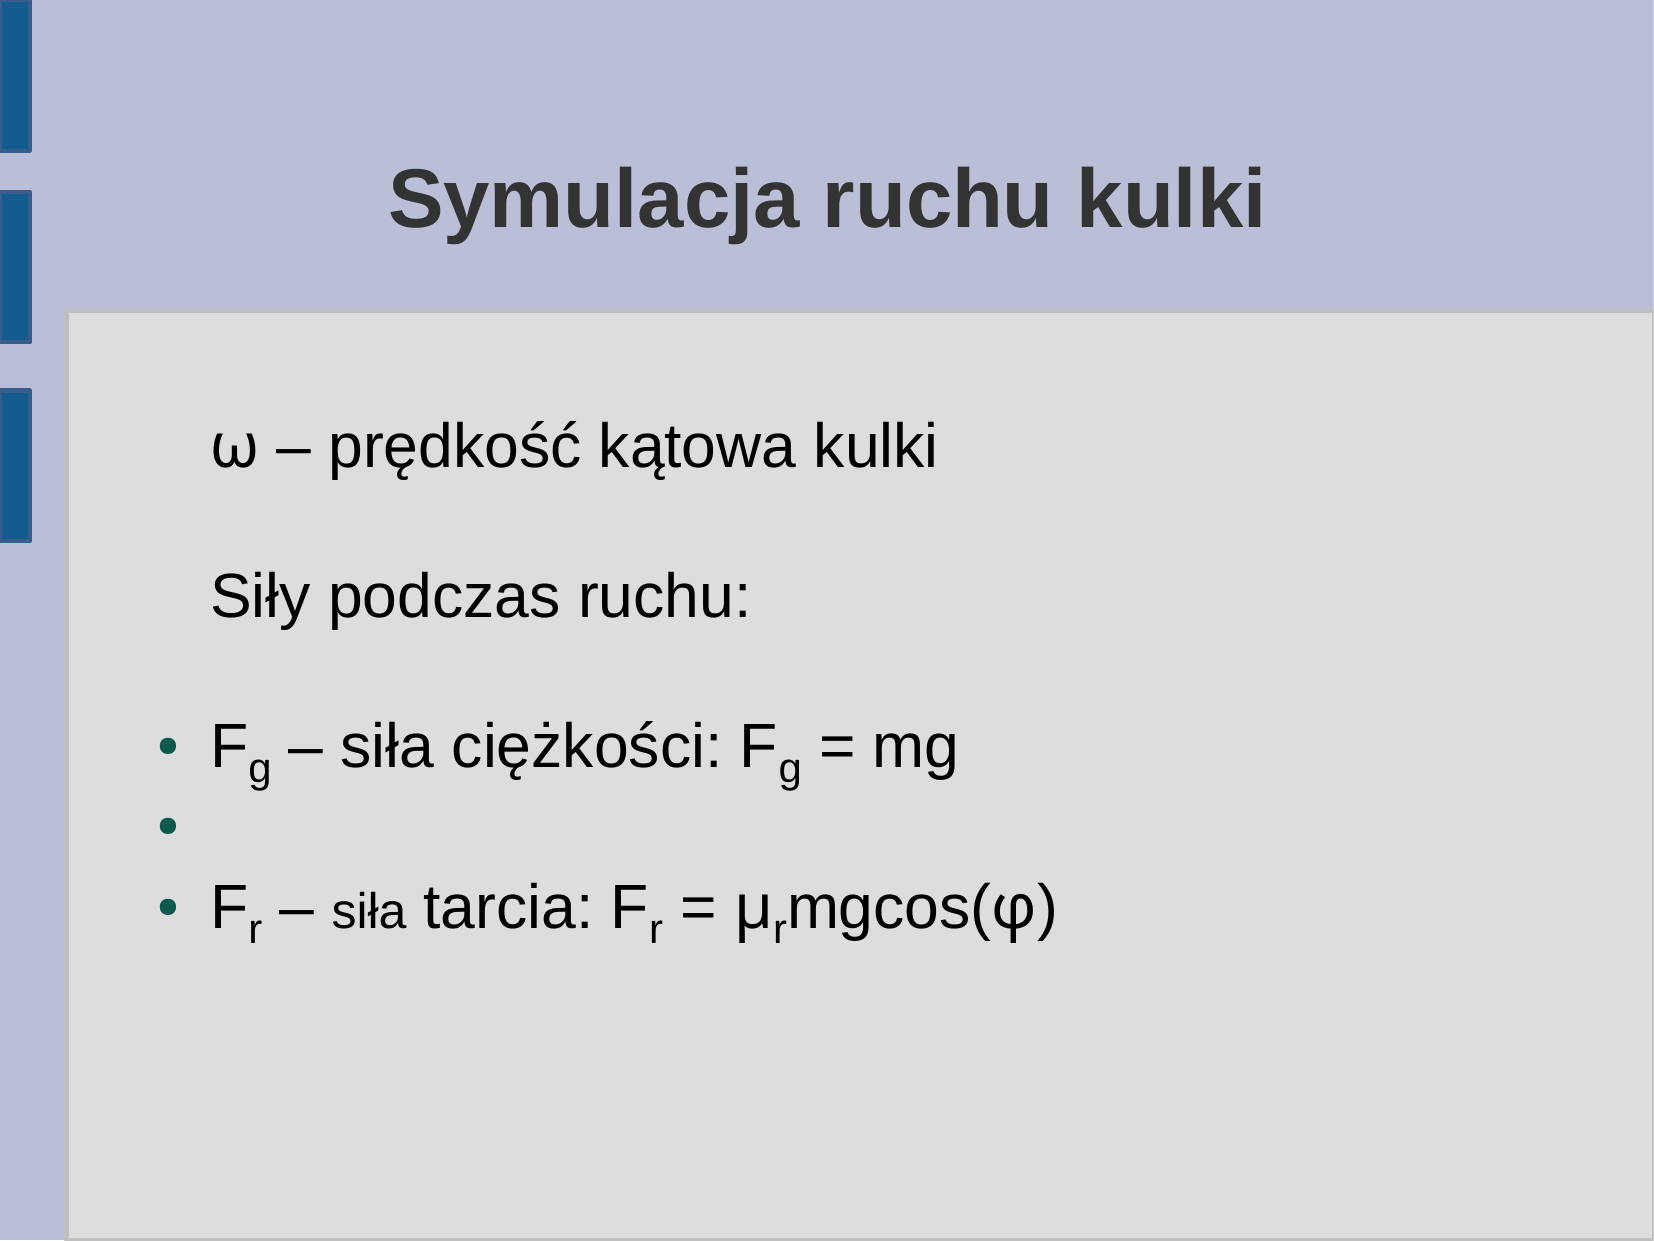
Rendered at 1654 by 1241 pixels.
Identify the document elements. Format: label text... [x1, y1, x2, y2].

list ω – prędkość kątowa kulki Siły podczas ruchu: Fg – siła ciężkości: Fg = mg Fr – siła tarcia: Fr = μrmgcos(φ) [121, 344, 1534, 1127]
title Symulacja ruchu kulki [121, 91, 1534, 299]
